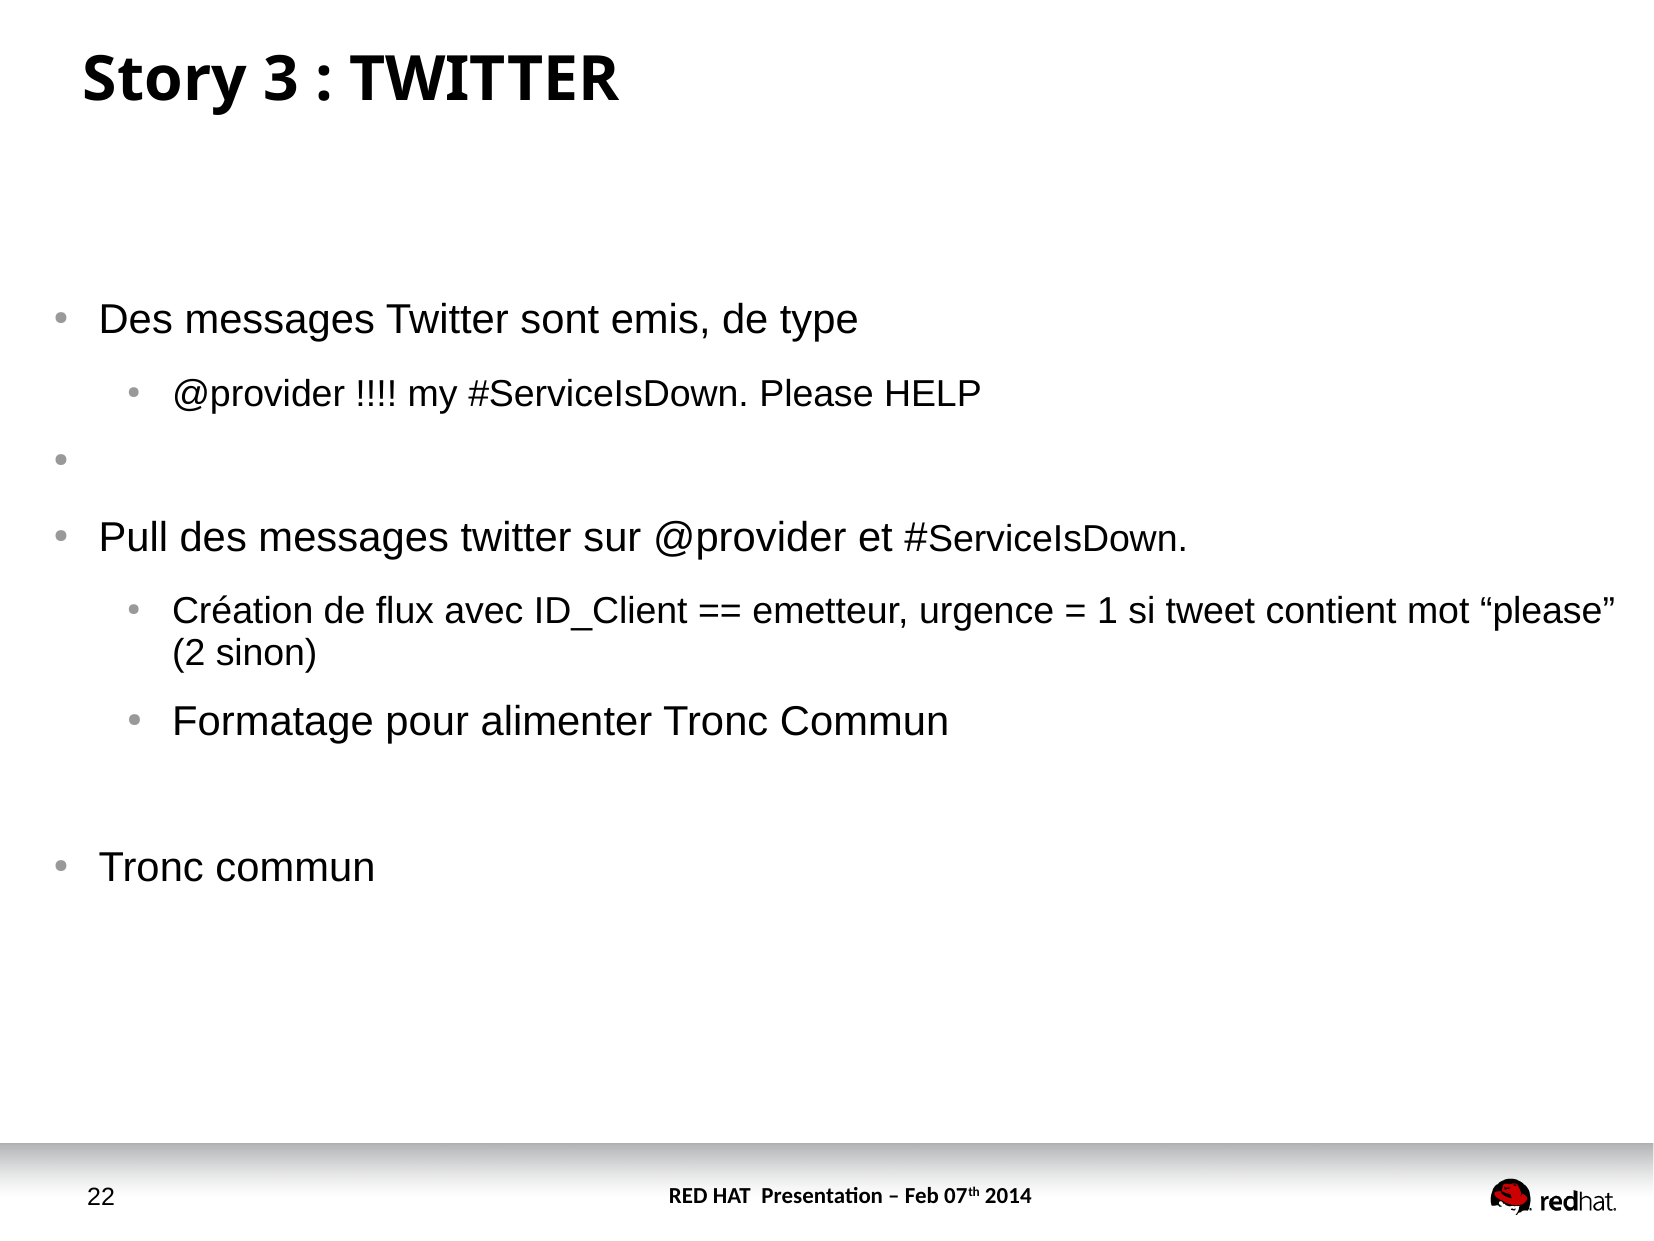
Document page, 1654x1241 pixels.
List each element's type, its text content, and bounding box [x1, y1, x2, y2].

title Story 3 : TWITTER [82, 0, 1571, 180]
picture [0, 1143, 1654, 1241]
list Des messages Twitter sont emis, de type @provider !!!! my #ServiceIsDown. Please HELP Pull des messages twitter sur @provider et #ServiceIsDown. Création de flux avec ID_Client == emetteur, urgence = 1 si tweet contient mot “please” (2 sinon) Formatage pour alimenter Tronc Commun Tronc commun [38, 220, 1654, 925]
